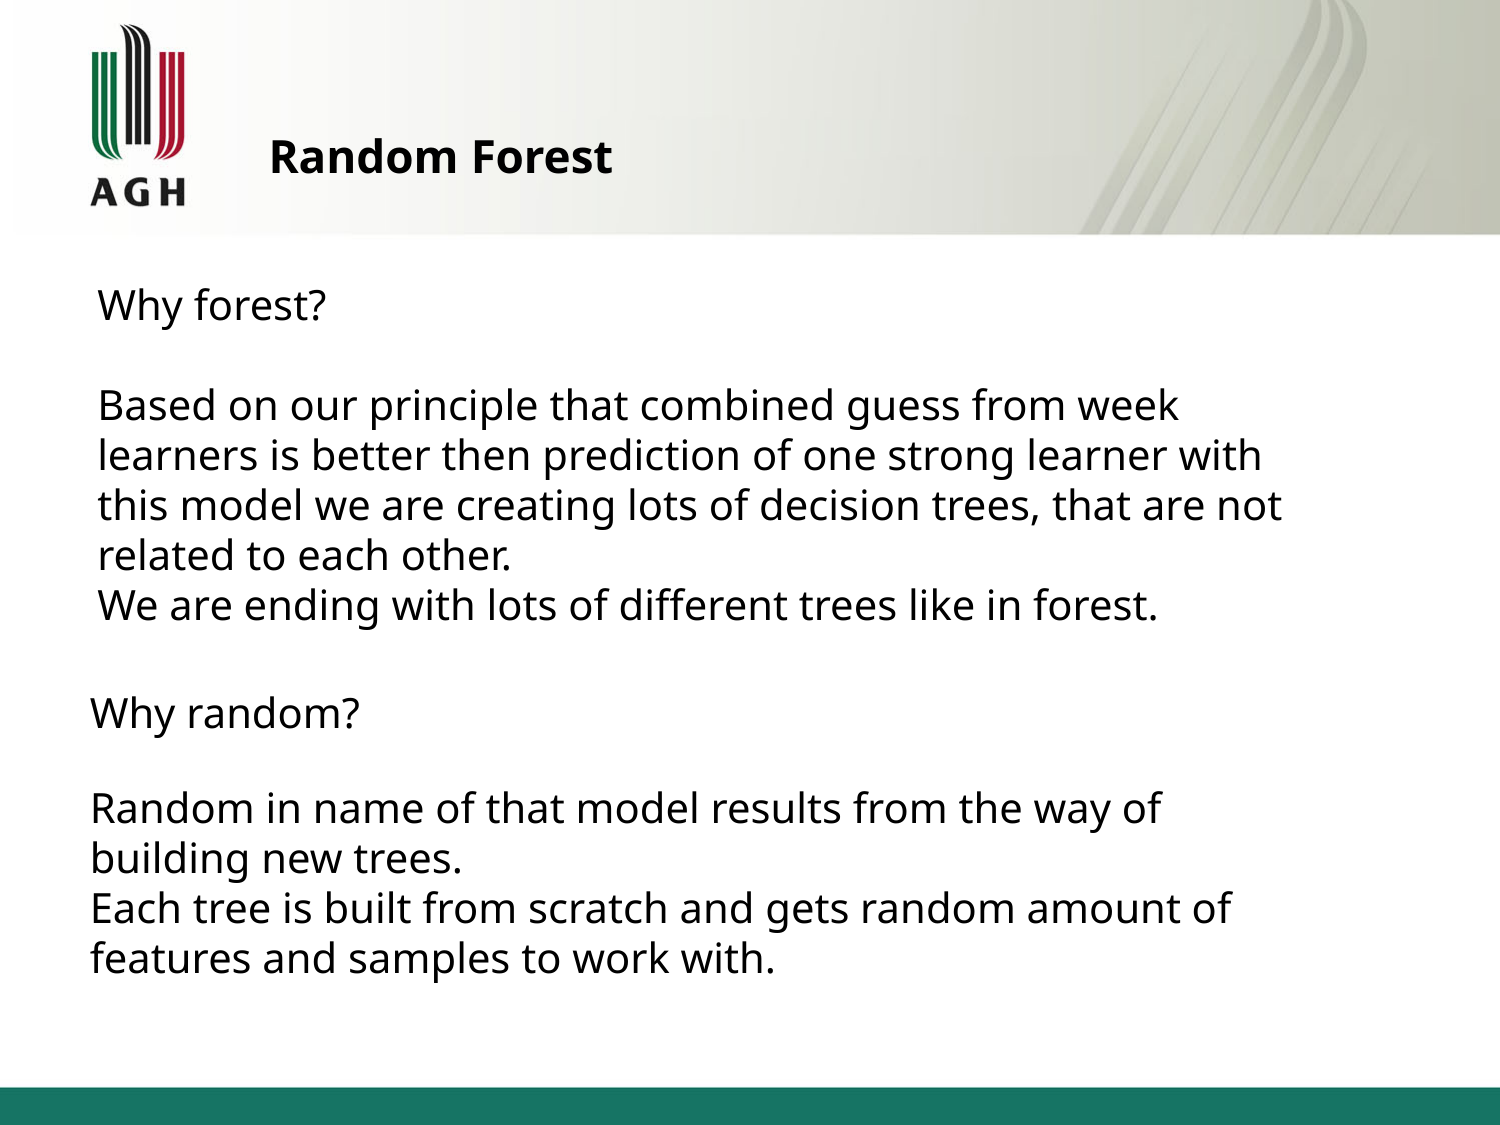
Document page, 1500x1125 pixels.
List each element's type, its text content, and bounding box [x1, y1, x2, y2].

picture [0, 0, 1500, 1125]
text_box Why forest? Based on our principle that combined guess from week learners is better then prediction of one strong learner with this model we are creating lots of decision trees, that are not related to each other. We are ending with lots of different trees like in forest. [82, 271, 1316, 637]
text_box Random Forest [253, 119, 1425, 191]
text_box Why random? Random in name of that model results from the way of building new trees. Each tree is built from scratch and gets random amount of features and samples to work with. [75, 679, 1290, 990]
